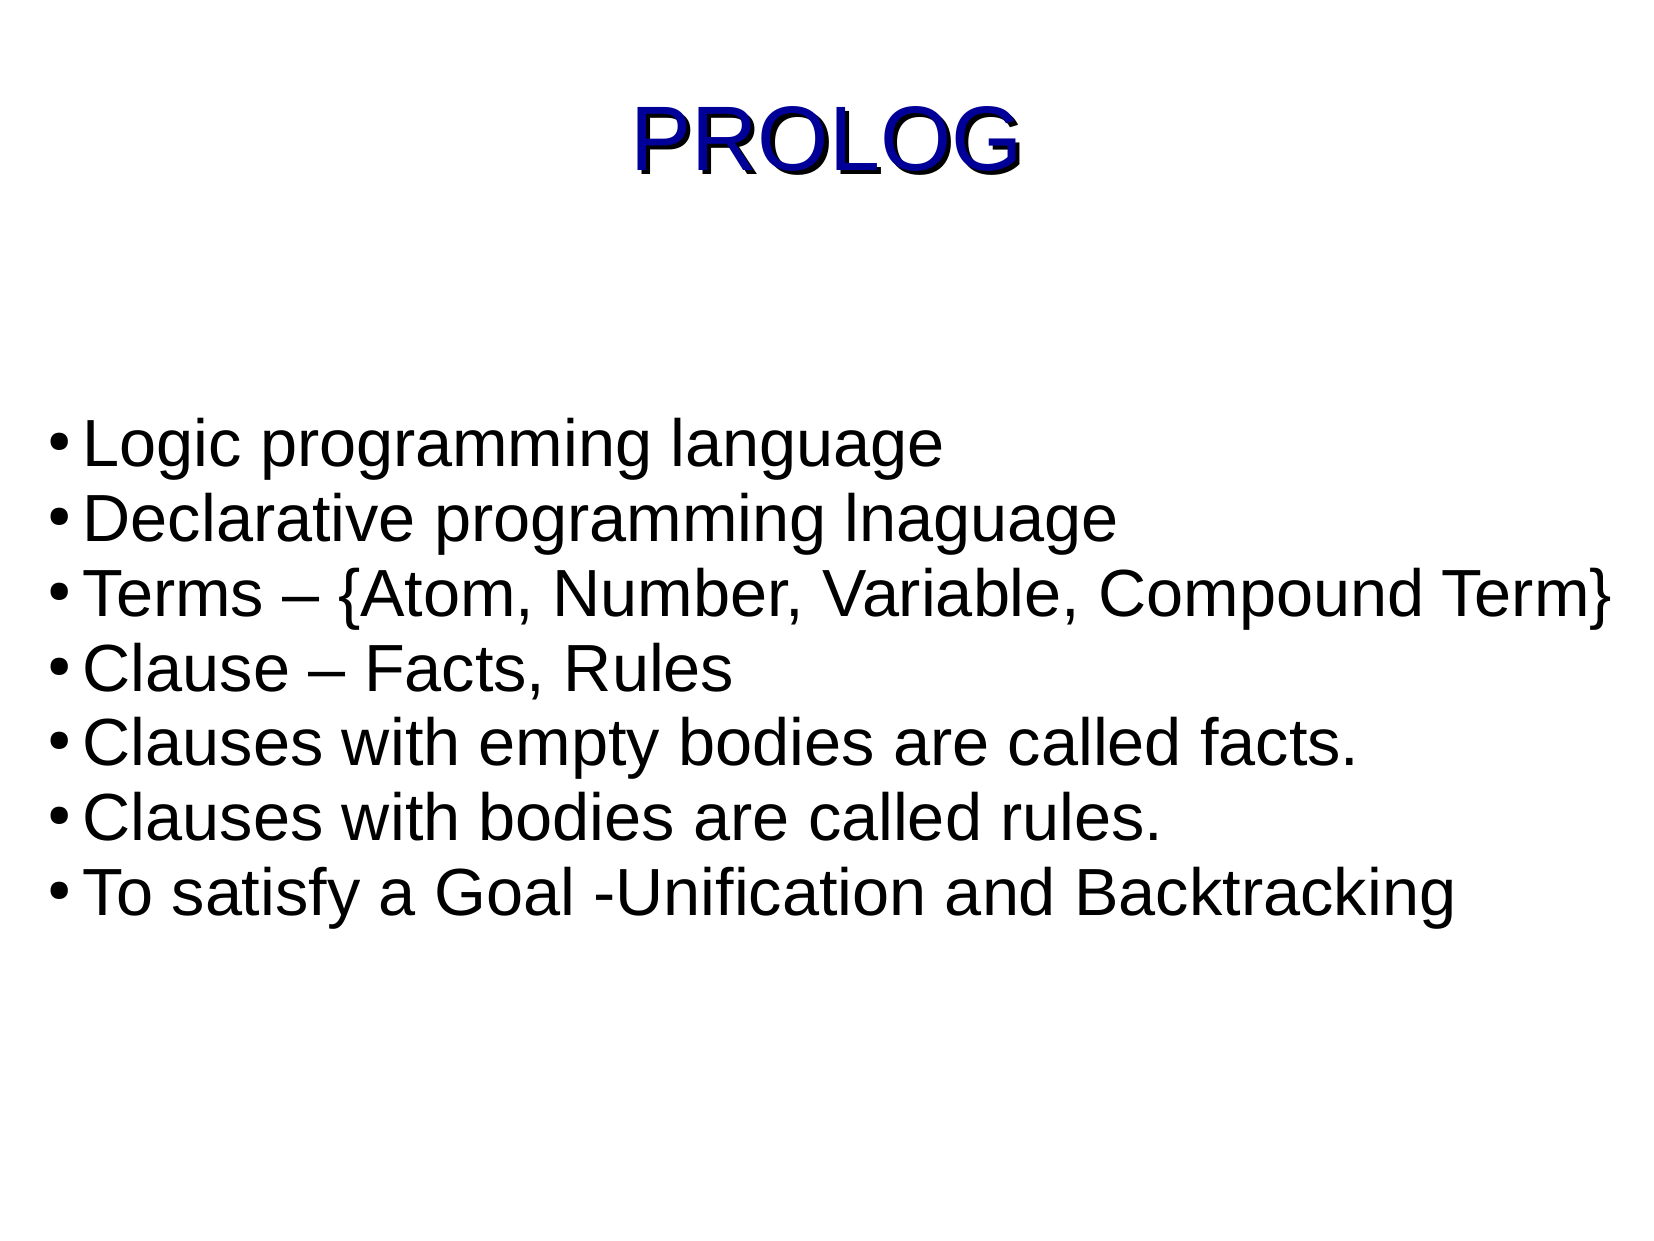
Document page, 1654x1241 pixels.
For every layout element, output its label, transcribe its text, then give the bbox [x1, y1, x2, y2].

subtitle Logic programming language Declarative programming lnaguage Terms – {Atom, Number, Variable, Compound Term} Clause – Facts, Rules Clauses with empty bodies are called facts. Clauses with bodies are called rules. To satisfy a Goal -Unification and Backtracking [47, 308, 1654, 1028]
title PROLOG [82, 35, 1571, 243]
